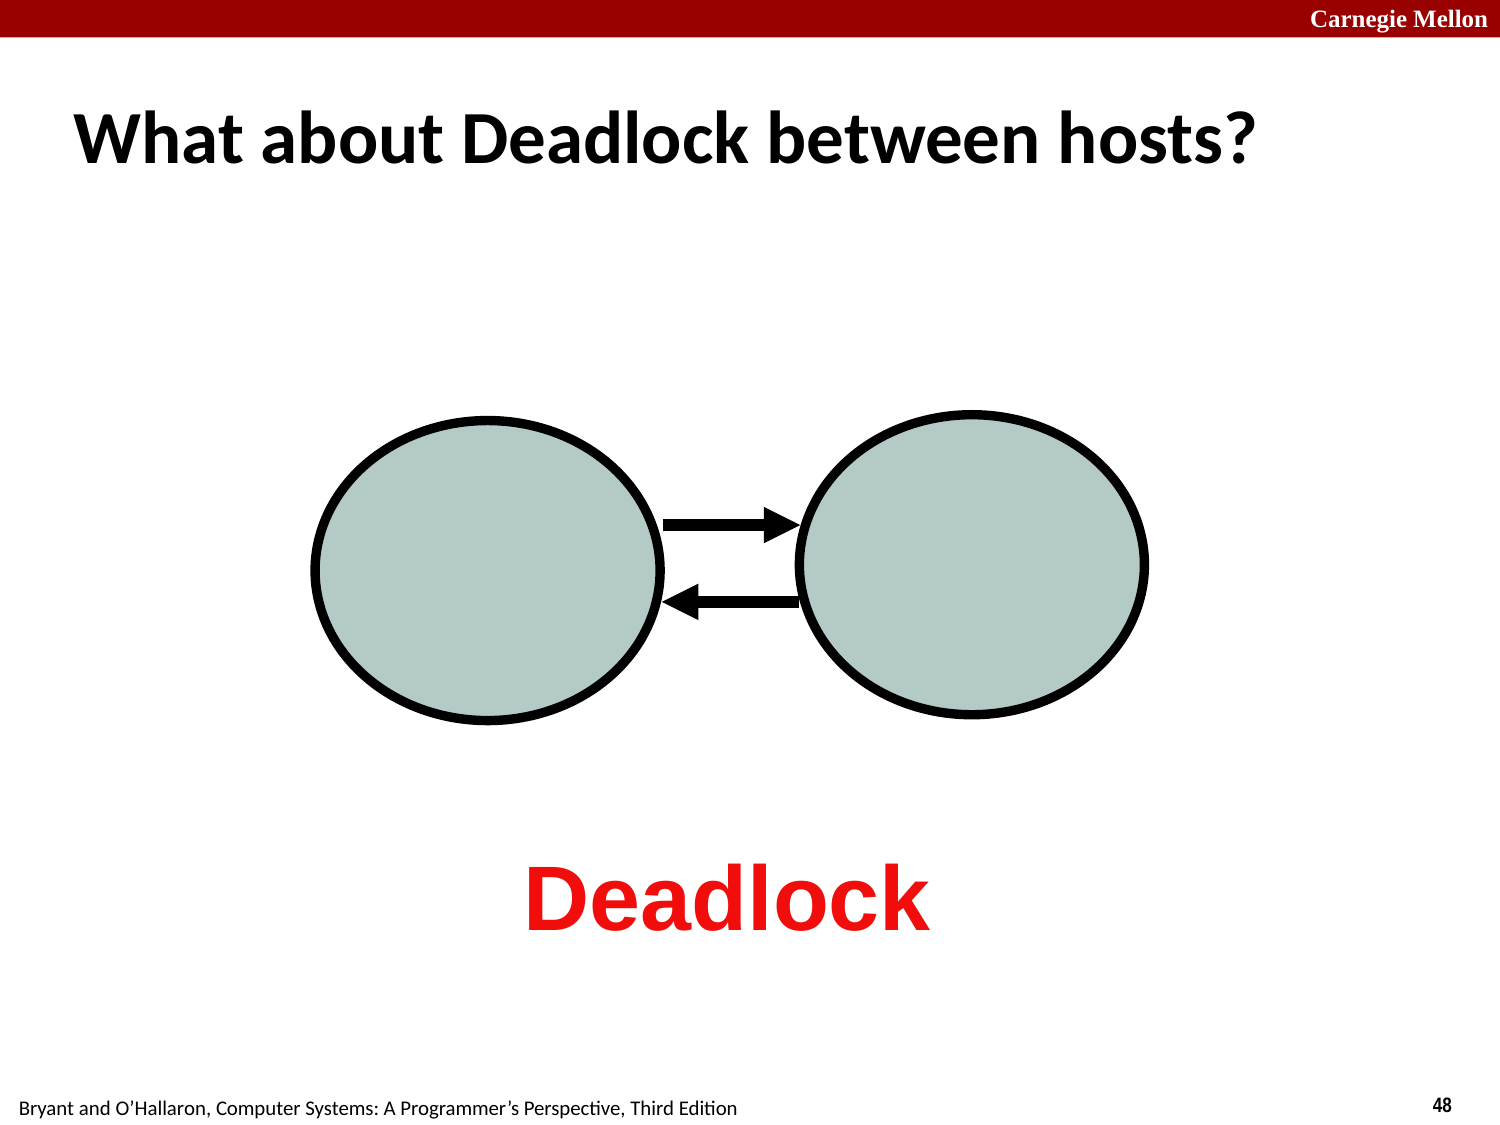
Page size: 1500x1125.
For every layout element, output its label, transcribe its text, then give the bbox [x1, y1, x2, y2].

text_box [315, 420, 661, 721]
text_box Deadlock [420, 840, 1036, 958]
title What about Deadlock between hosts? [58, 71, 1304, 197]
text_box [799, 414, 1145, 715]
